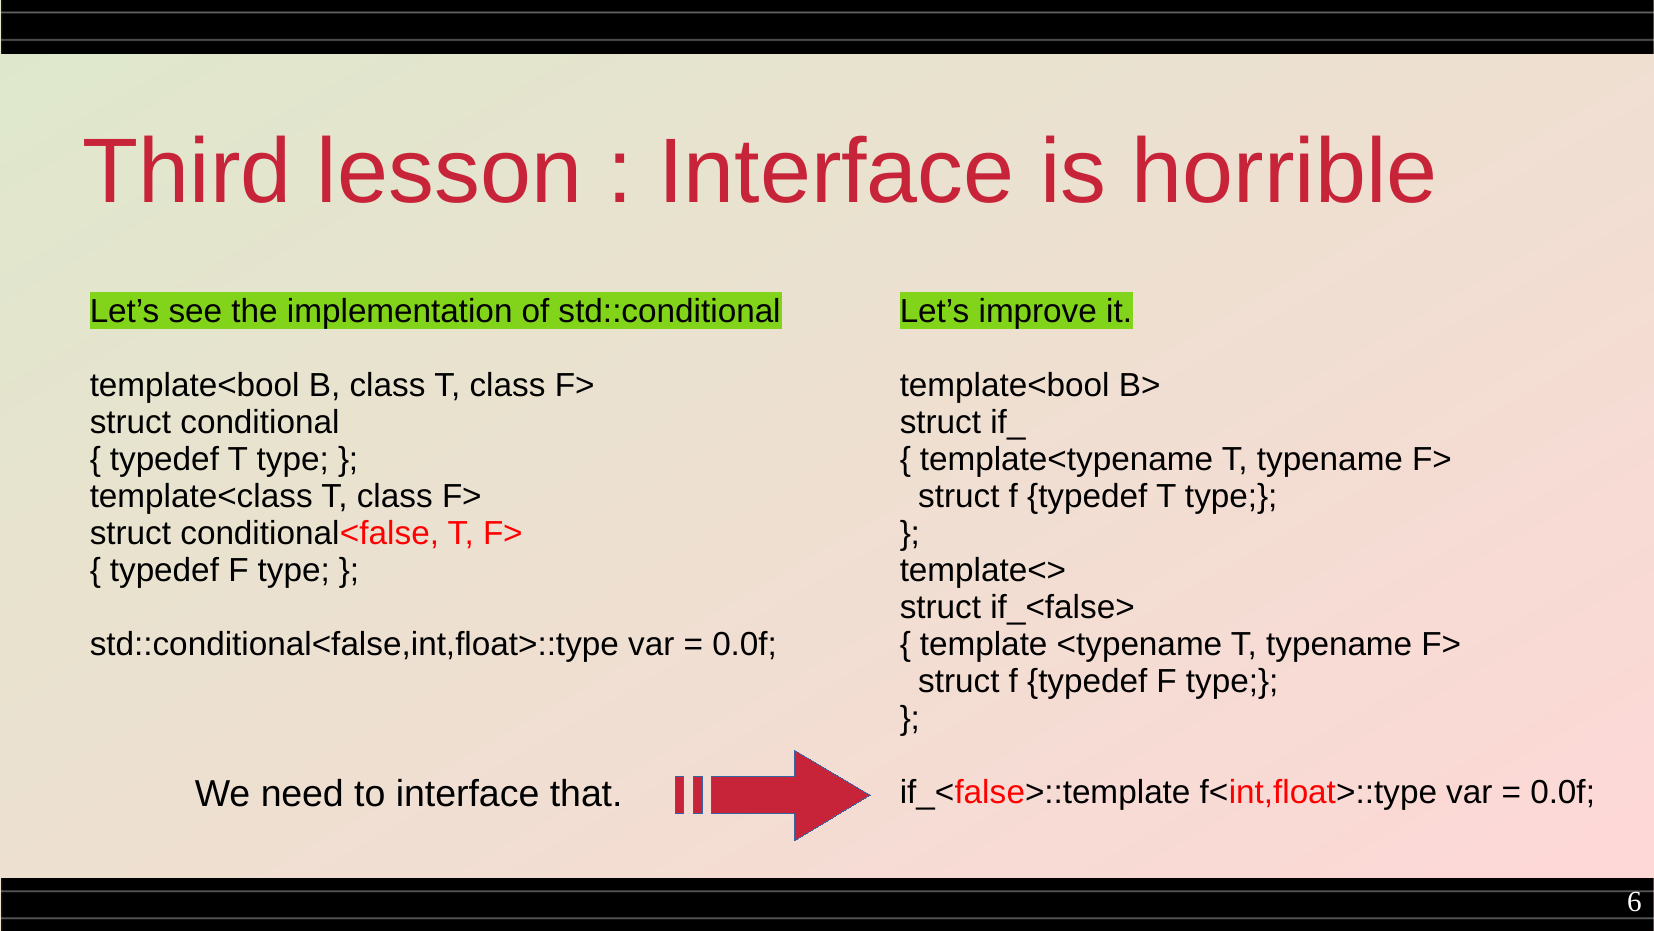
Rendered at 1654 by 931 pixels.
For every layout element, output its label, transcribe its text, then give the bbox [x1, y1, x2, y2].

title Third lesson : Interface is horrible [82, 92, 1571, 249]
text_box [711, 750, 871, 841]
text_box Let’s improve it. template<bool B> struct if_ { template<typename T, typename F> struct f {typedef T type;}; }; template<> struct if_<false> { template <typename T, typename F> struct f {typedef F type;}; }; if_<false>::template f<int,float>::type var = 0.0f; [885, 285, 1621, 846]
text_box [675, 776, 684, 814]
text_box Let’s see the implementation of std::conditional template<bool B, class T, class F> struct conditional { typedef T type; }; template<class T, class F> struct conditional<false, T, F> { typedef F type; }; std::conditional<false,int,float>::type var = 0.0f; [75, 285, 885, 671]
picture [1, 878, 1654, 931]
text_box [693, 776, 703, 814]
picture [1, 0, 1654, 54]
text_box We need to interface that. [180, 765, 646, 822]
